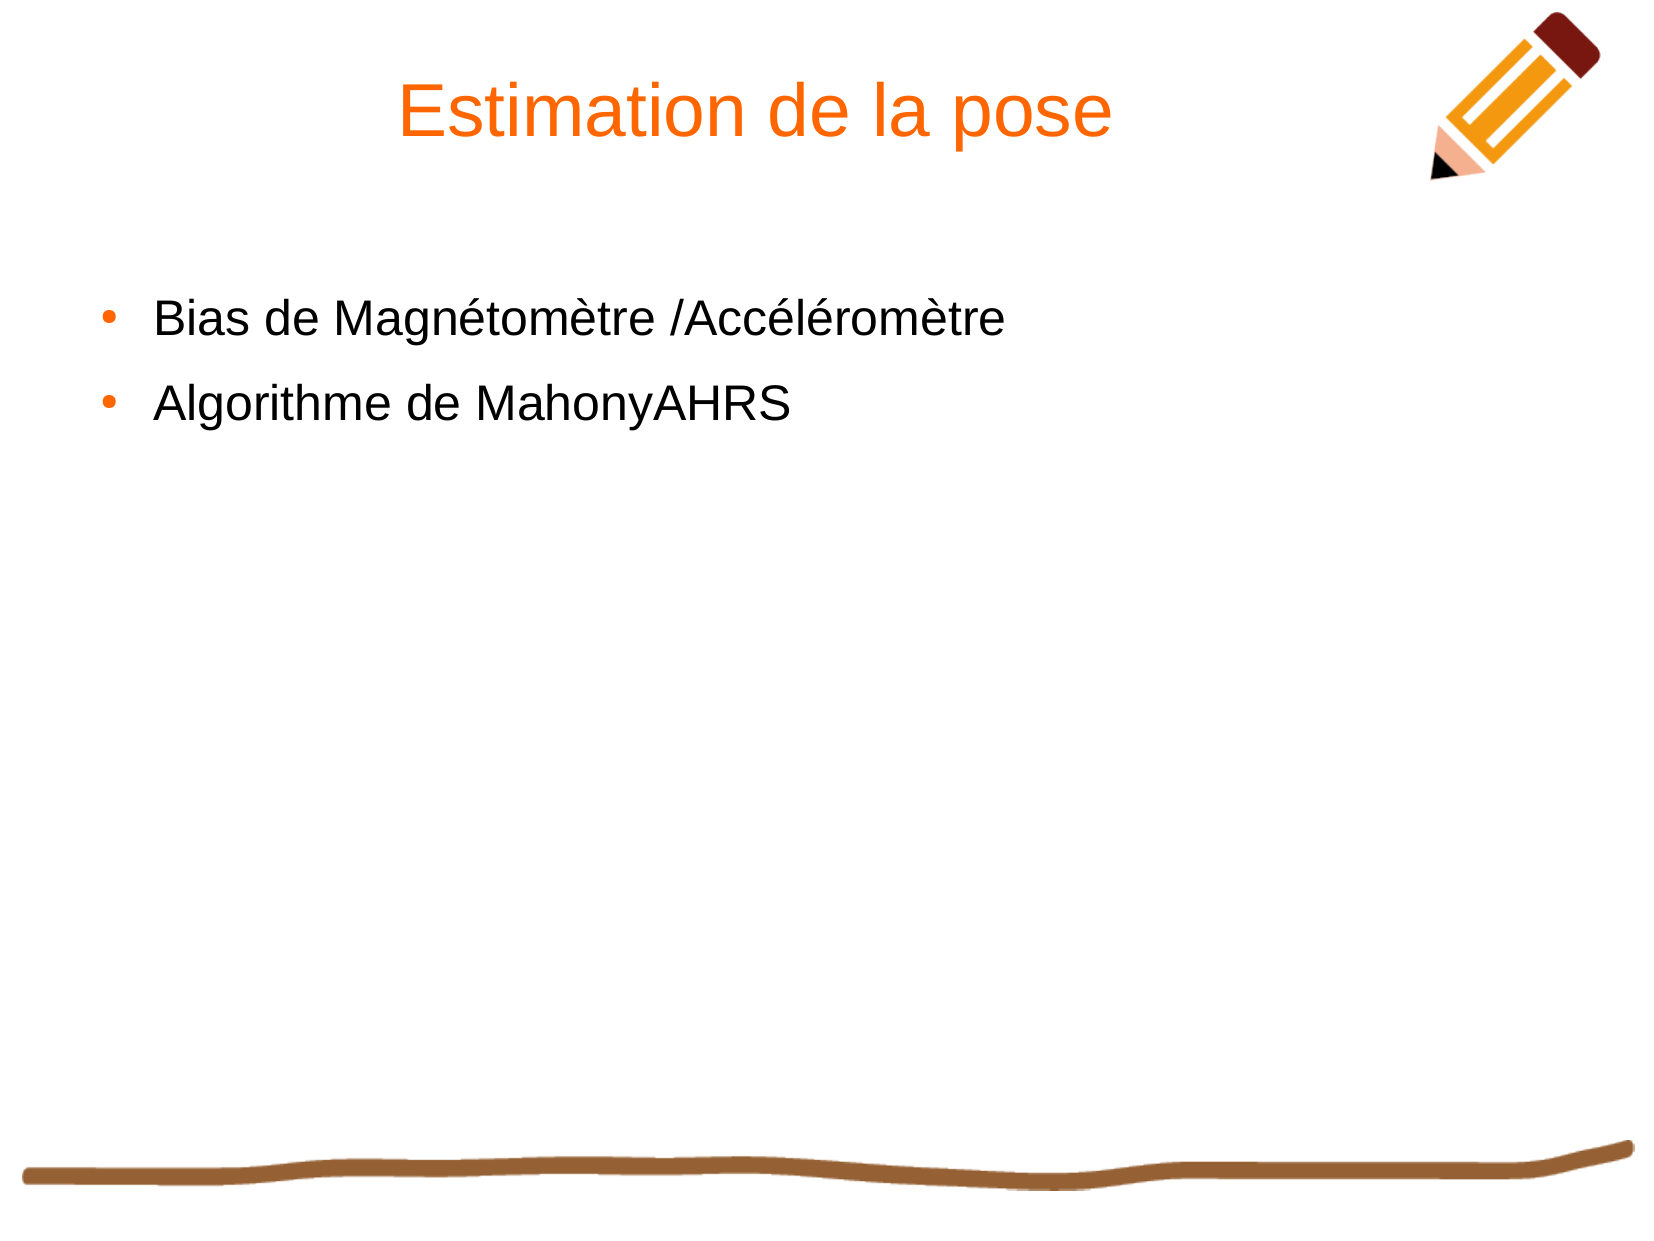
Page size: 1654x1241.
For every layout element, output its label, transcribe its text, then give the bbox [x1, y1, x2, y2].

picture [22, 1140, 1635, 1191]
picture [1430, 12, 1601, 181]
list Bias de Magnétomètre /Accéléromètre Algorithme de MahonyAHRS [82, 290, 1561, 1122]
title Estimation de la pose [82, 49, 1430, 172]
